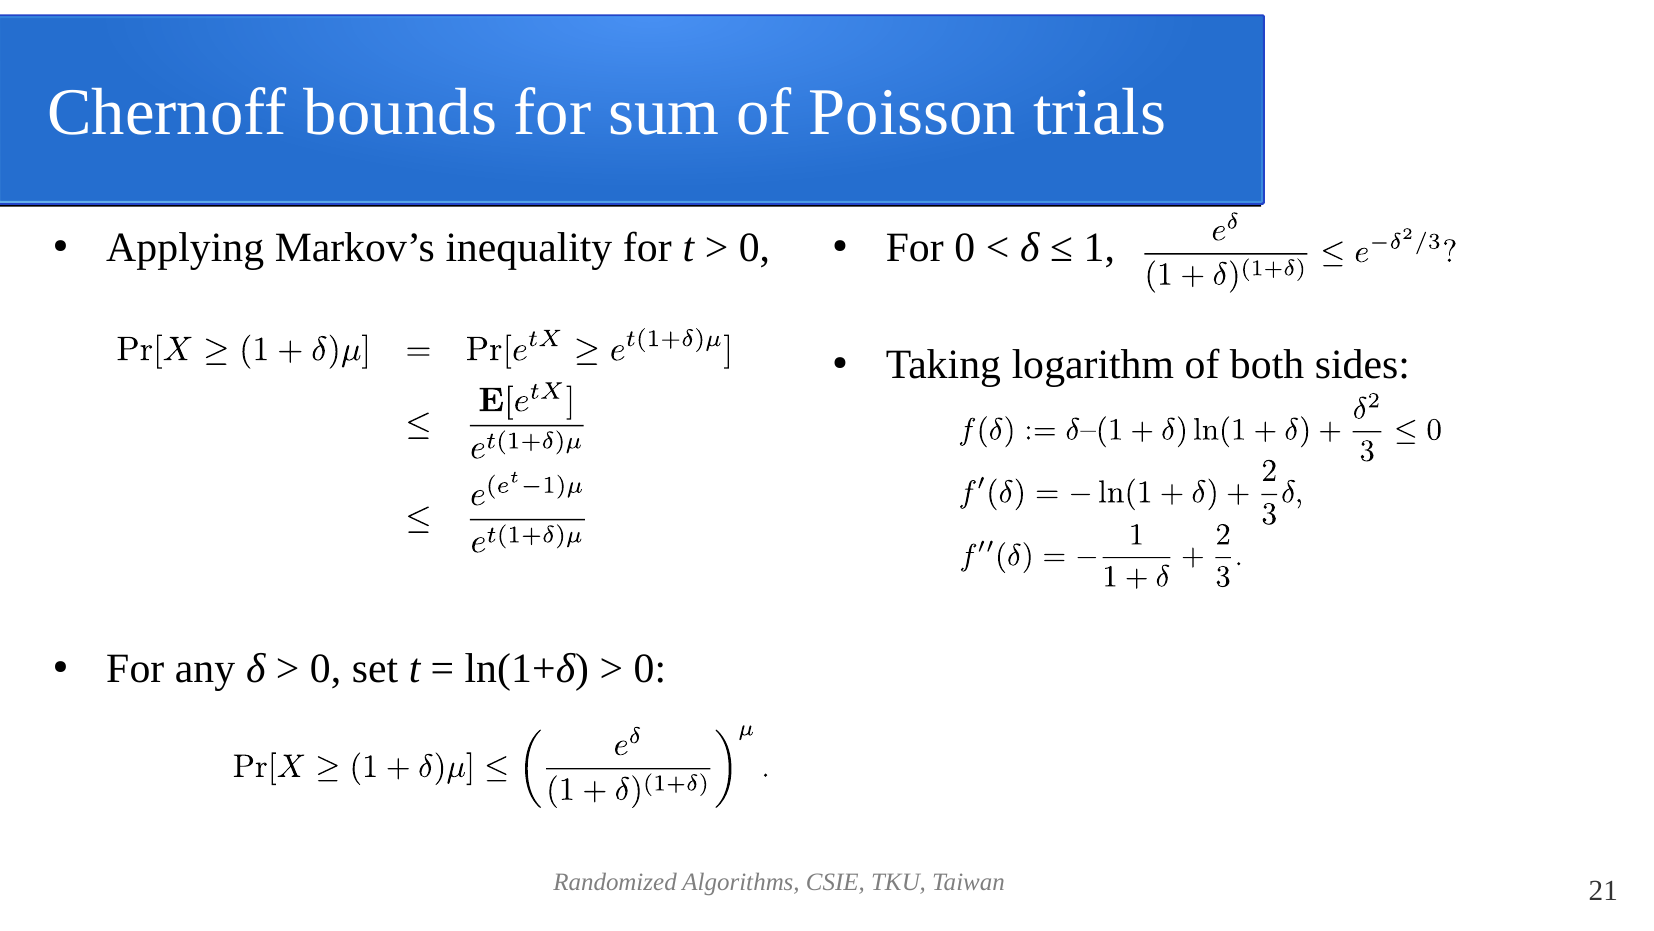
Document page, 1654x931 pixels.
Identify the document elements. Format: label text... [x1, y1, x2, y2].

list Applying Markov’s inequality for t > 0, For any δ > 0, set t = ln(1+δ) > 0: [35, 224, 827, 875]
list For 0 < δ ≤ 1, Taking logarithm of both sides: [814, 224, 1607, 863]
title Chernoff bounds for sum of Poisson trials [47, 35, 1199, 189]
picture [1143, 211, 1457, 294]
picture [232, 725, 768, 808]
picture [116, 328, 729, 553]
picture [956, 391, 1442, 589]
